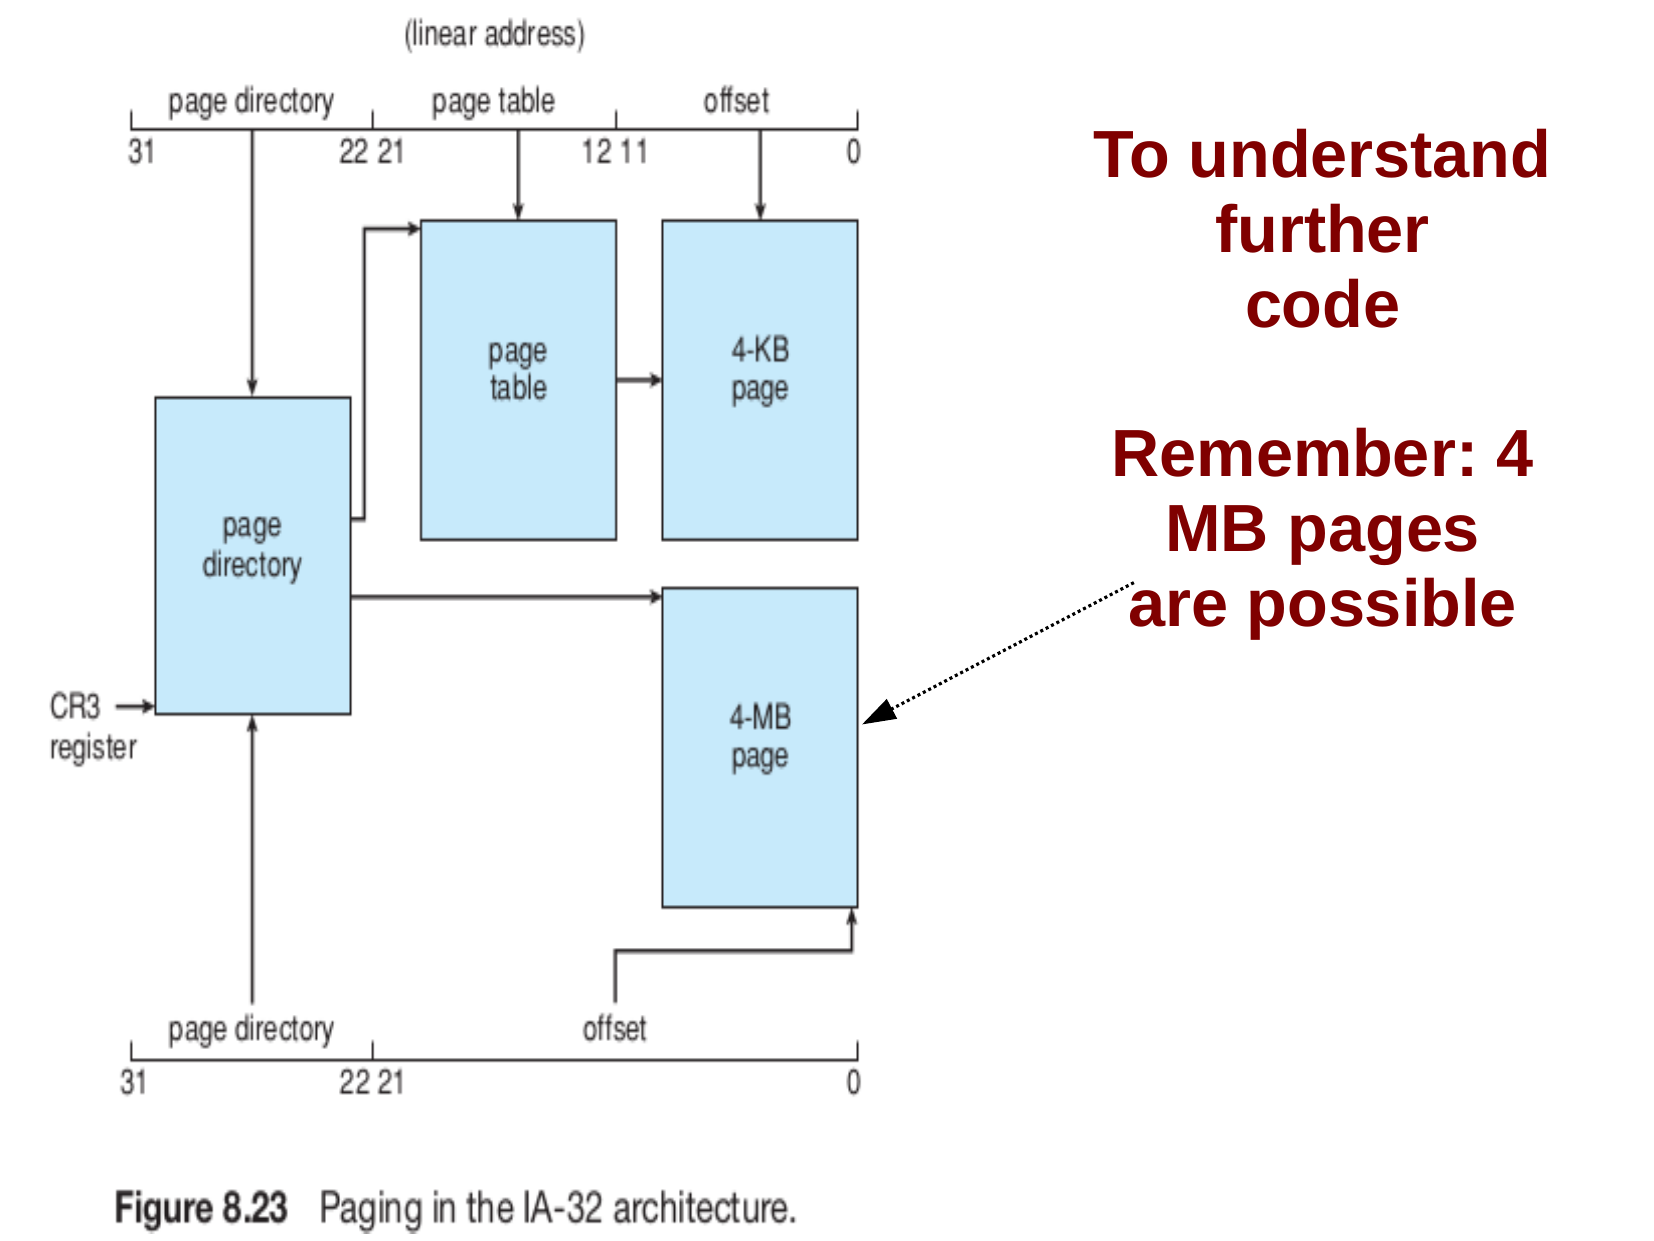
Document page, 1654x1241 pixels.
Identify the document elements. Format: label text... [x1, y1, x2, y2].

title To understand further code Remember: 4 MB pages are possible [1074, 30, 1571, 728]
picture [0, 0, 1010, 1234]
